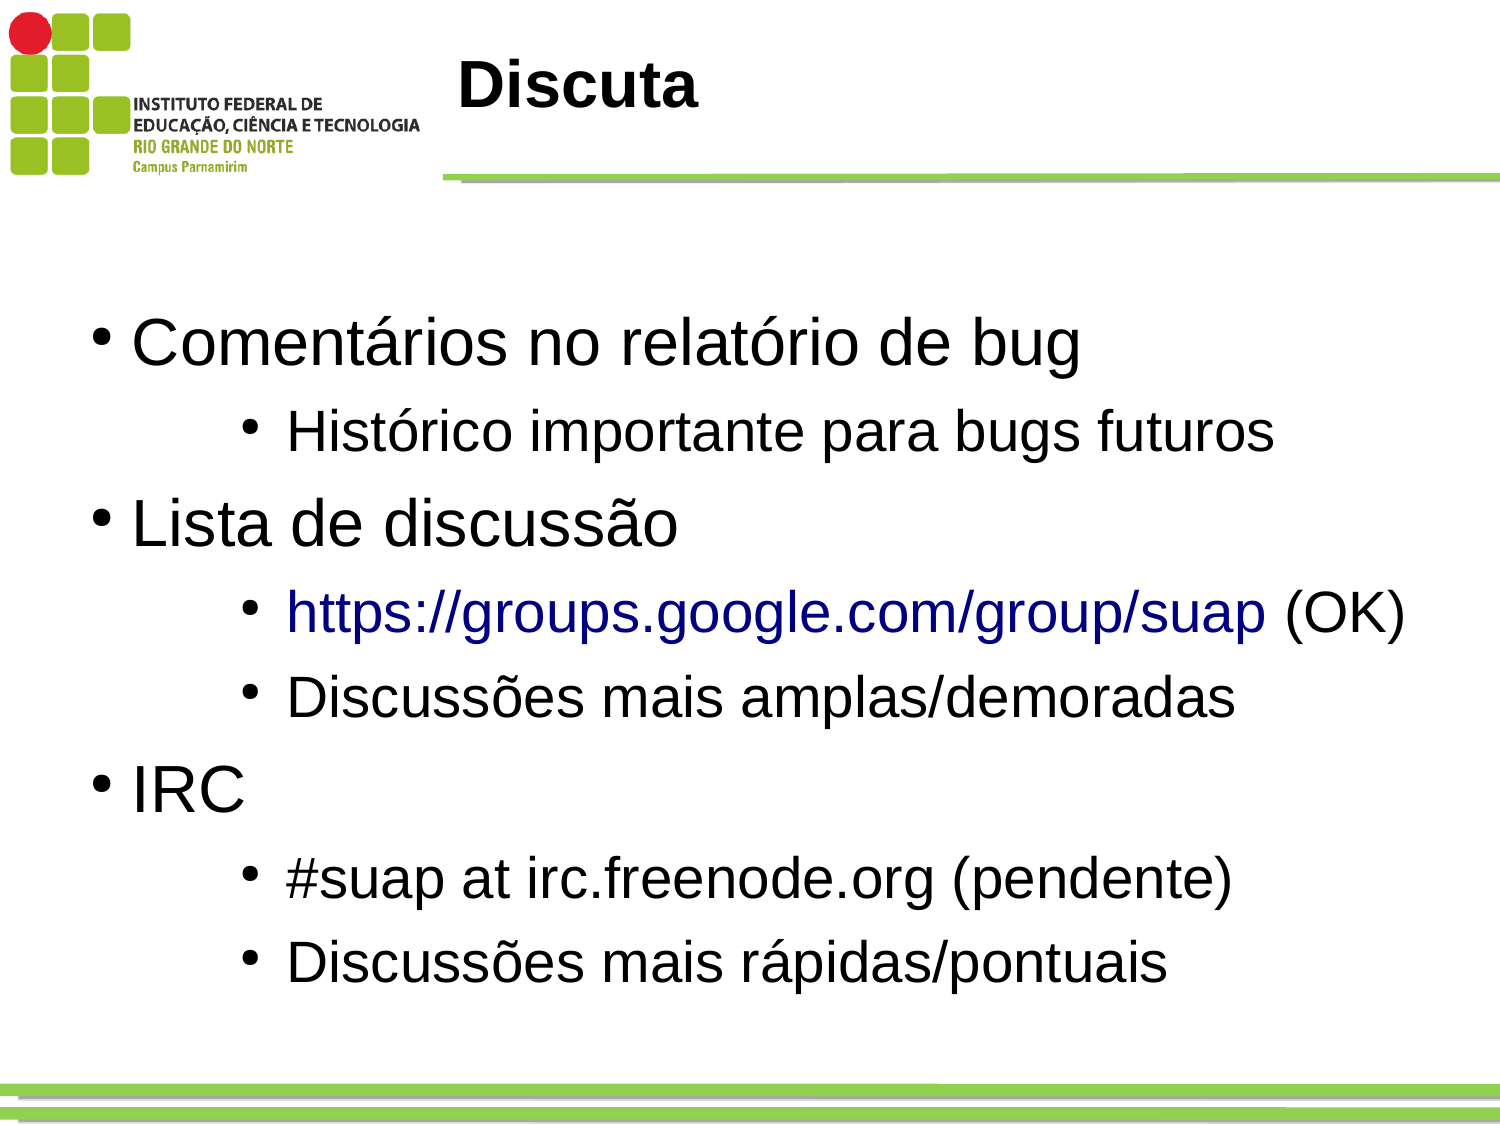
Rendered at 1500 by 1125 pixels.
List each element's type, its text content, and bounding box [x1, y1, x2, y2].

picture [5, 2, 430, 182]
list Comentários no relatório de bug Histórico importante para bugs futuros Lista de discussão https://groups.google.com/group/suap (OK) Discussões mais amplas/demoradas IRC #suap at irc.freenode.org (pendente) Discussões mais rápidas/pontuais [75, 290, 1424, 1034]
title Discuta [442, 0, 1499, 170]
